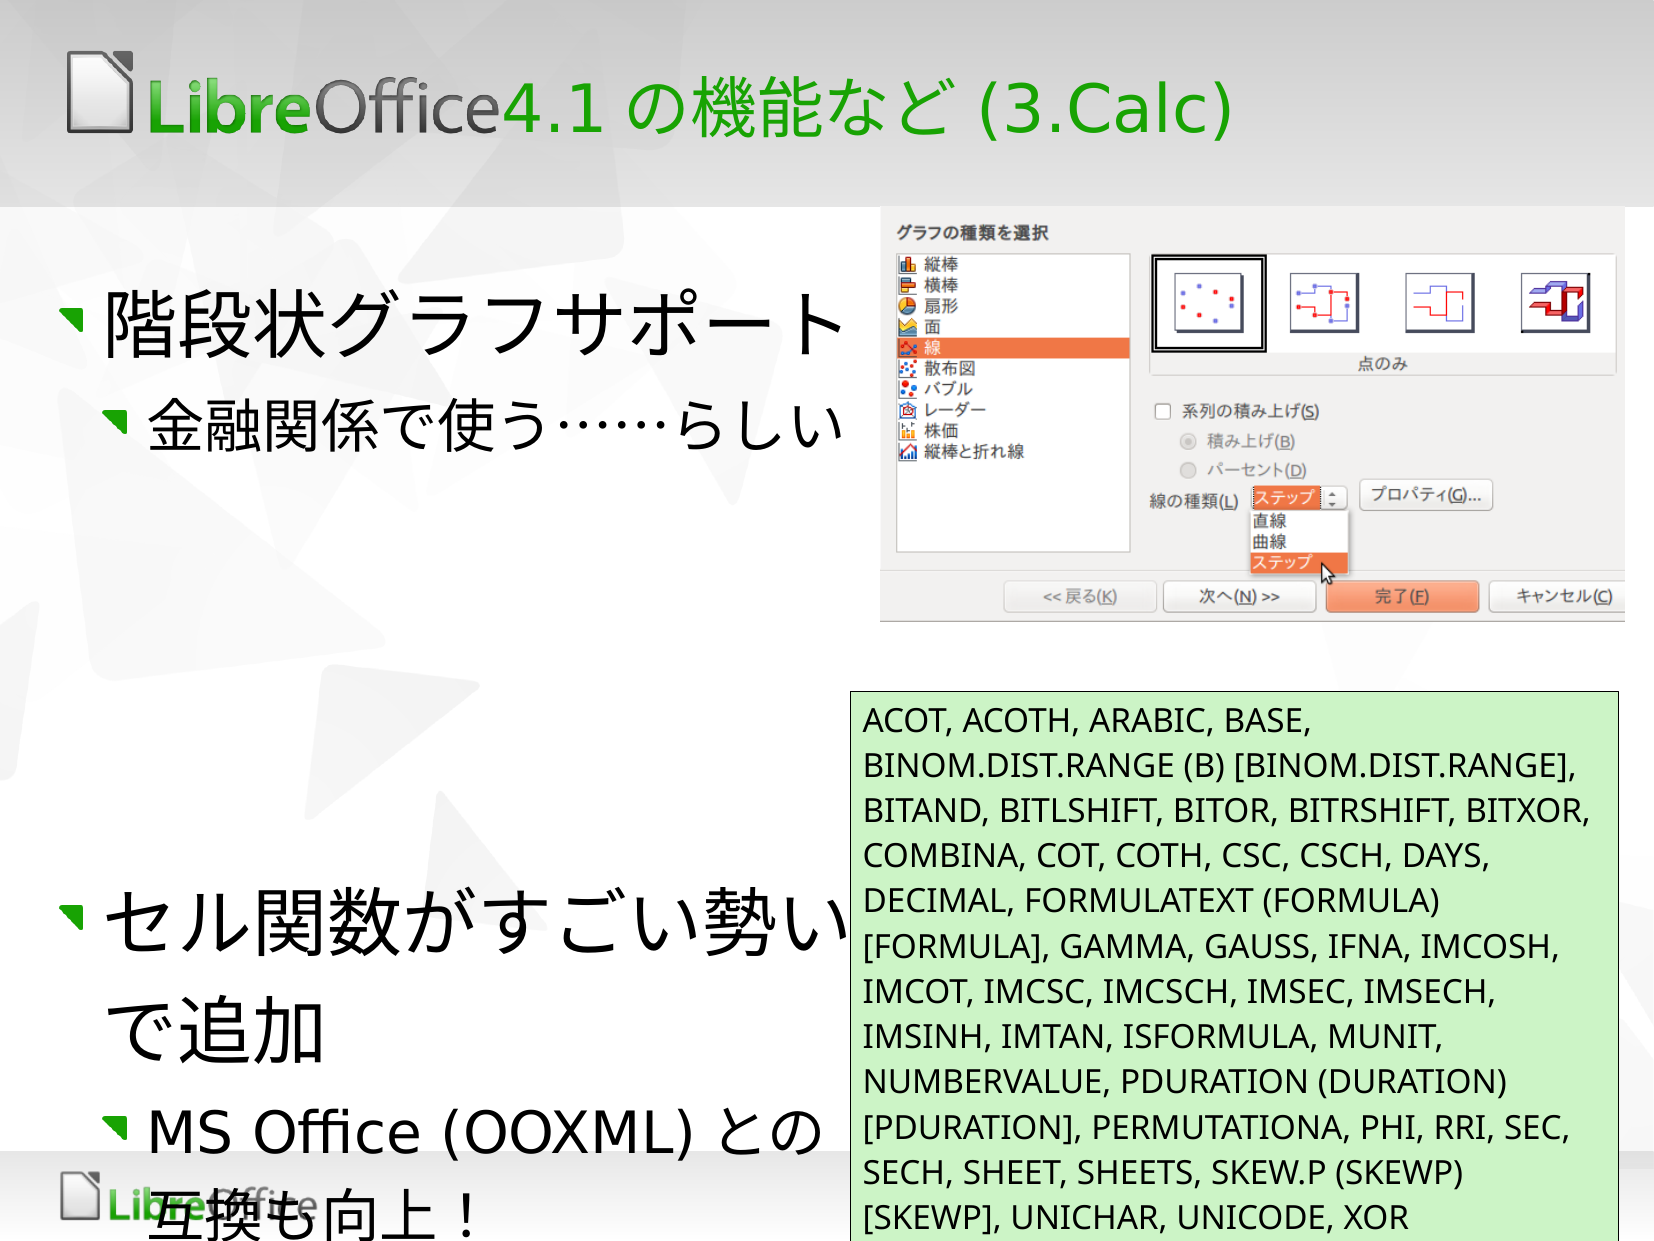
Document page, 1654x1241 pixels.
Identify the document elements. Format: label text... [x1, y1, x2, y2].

text_box ACOT, ACOTH, ARABIC, BASE, BINOM.DIST.RANGE (B) [BINOM.DIST.RANGE], BITAND, BITLSHIFT, BITOR, BITRSHIFT, BITXOR, COMBINA, COT, COTH, CSC, CSCH, DAYS, DECIMAL, FORMULATEXT (FORMULA) [FORMULA], GAMMA, GAUSS, IFNA, IMCOSH, IMCOT, IMCSC, IMCSCH, IMSEC, IMSECH, IMSINH, IMTAN, ISFORMULA, MUNIT, NUMBERVALUE, PDURATION (DURATION) [PDURATION], PERMUTATIONA, PHI, RRI, SEC, SECH, SHEET, SHEETS, SKEW.P (SKEWP) [SKEWP], UNICHAR, UNICODE, XOR [850, 691, 1619, 1123]
picture [331, 1202, 337, 1240]
picture [231, 1229, 252, 1240]
picture [880, 206, 1654, 1169]
picture [41, 1152, 337, 1240]
picture [230, 1196, 244, 1202]
picture [231, 1205, 236, 1214]
picture [102, 1116, 127, 1140]
picture [247, 1205, 253, 1212]
list 階段状グラフサポート 金融関係で使う……らしい セル関数がすごい勢いで追加 MS Office (OOXML)との互換も向上！ [59, 265, 857, 1038]
picture [0, 0, 783, 931]
title 4.1の機能など(3.Calc) [501, 29, 1595, 178]
